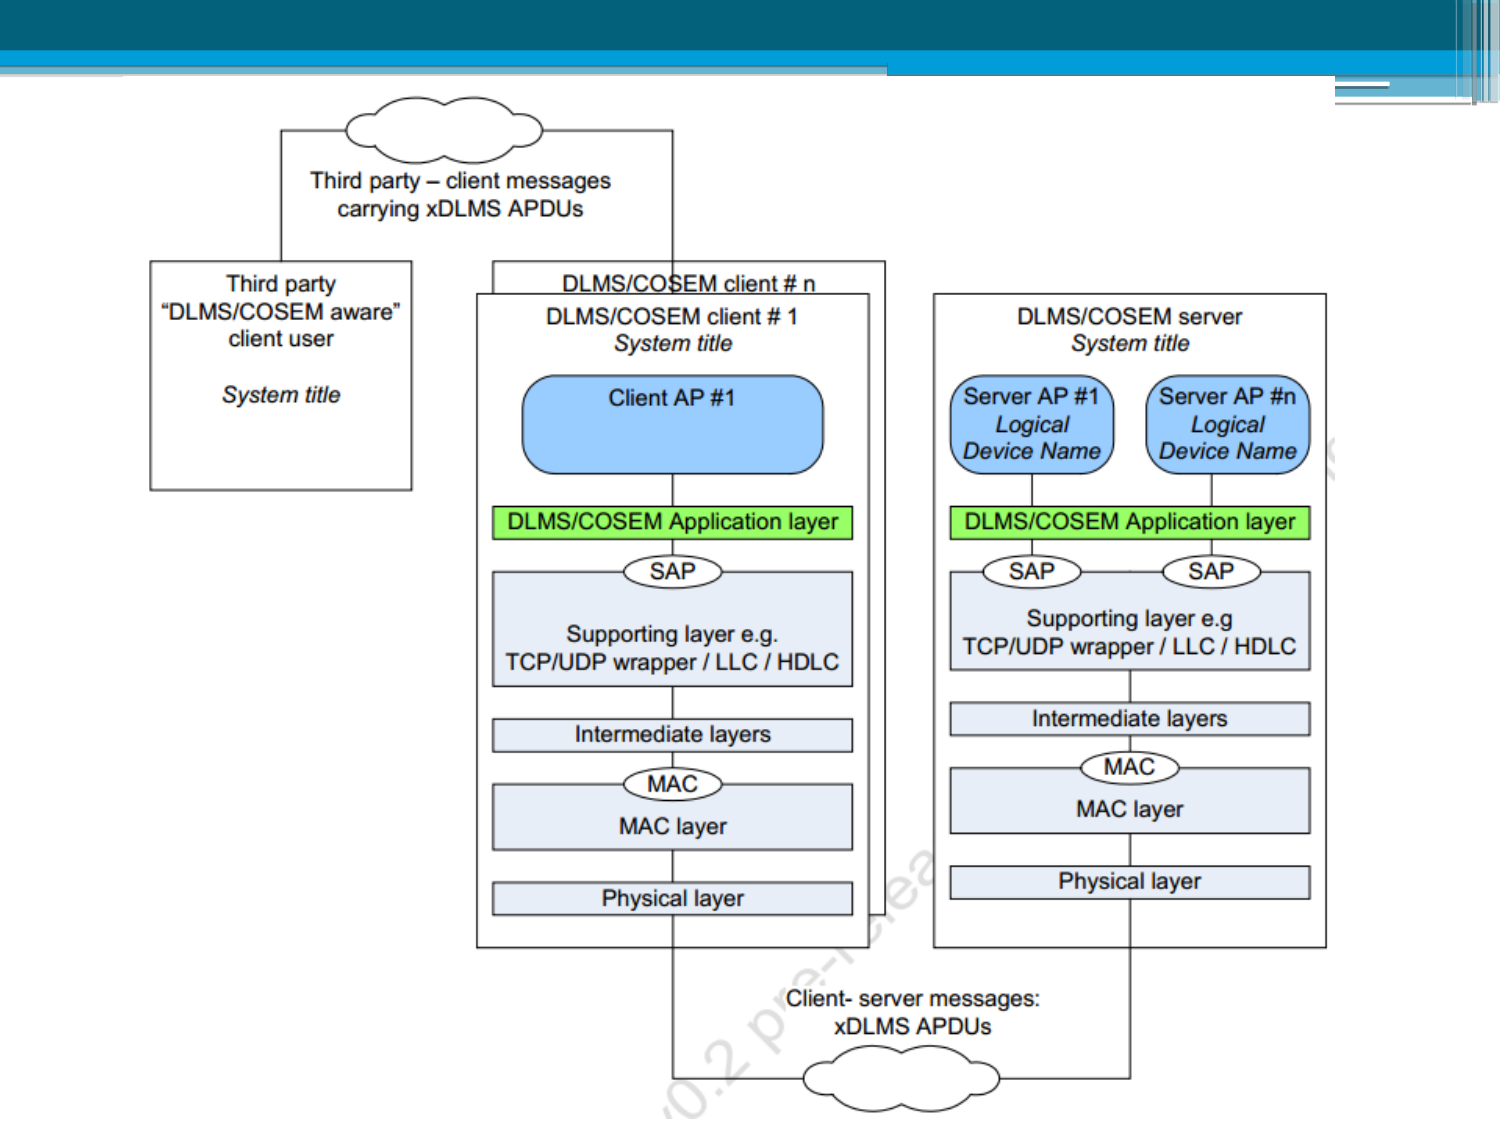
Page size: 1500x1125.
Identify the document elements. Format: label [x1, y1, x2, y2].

picture [123, 76, 1335, 1119]
